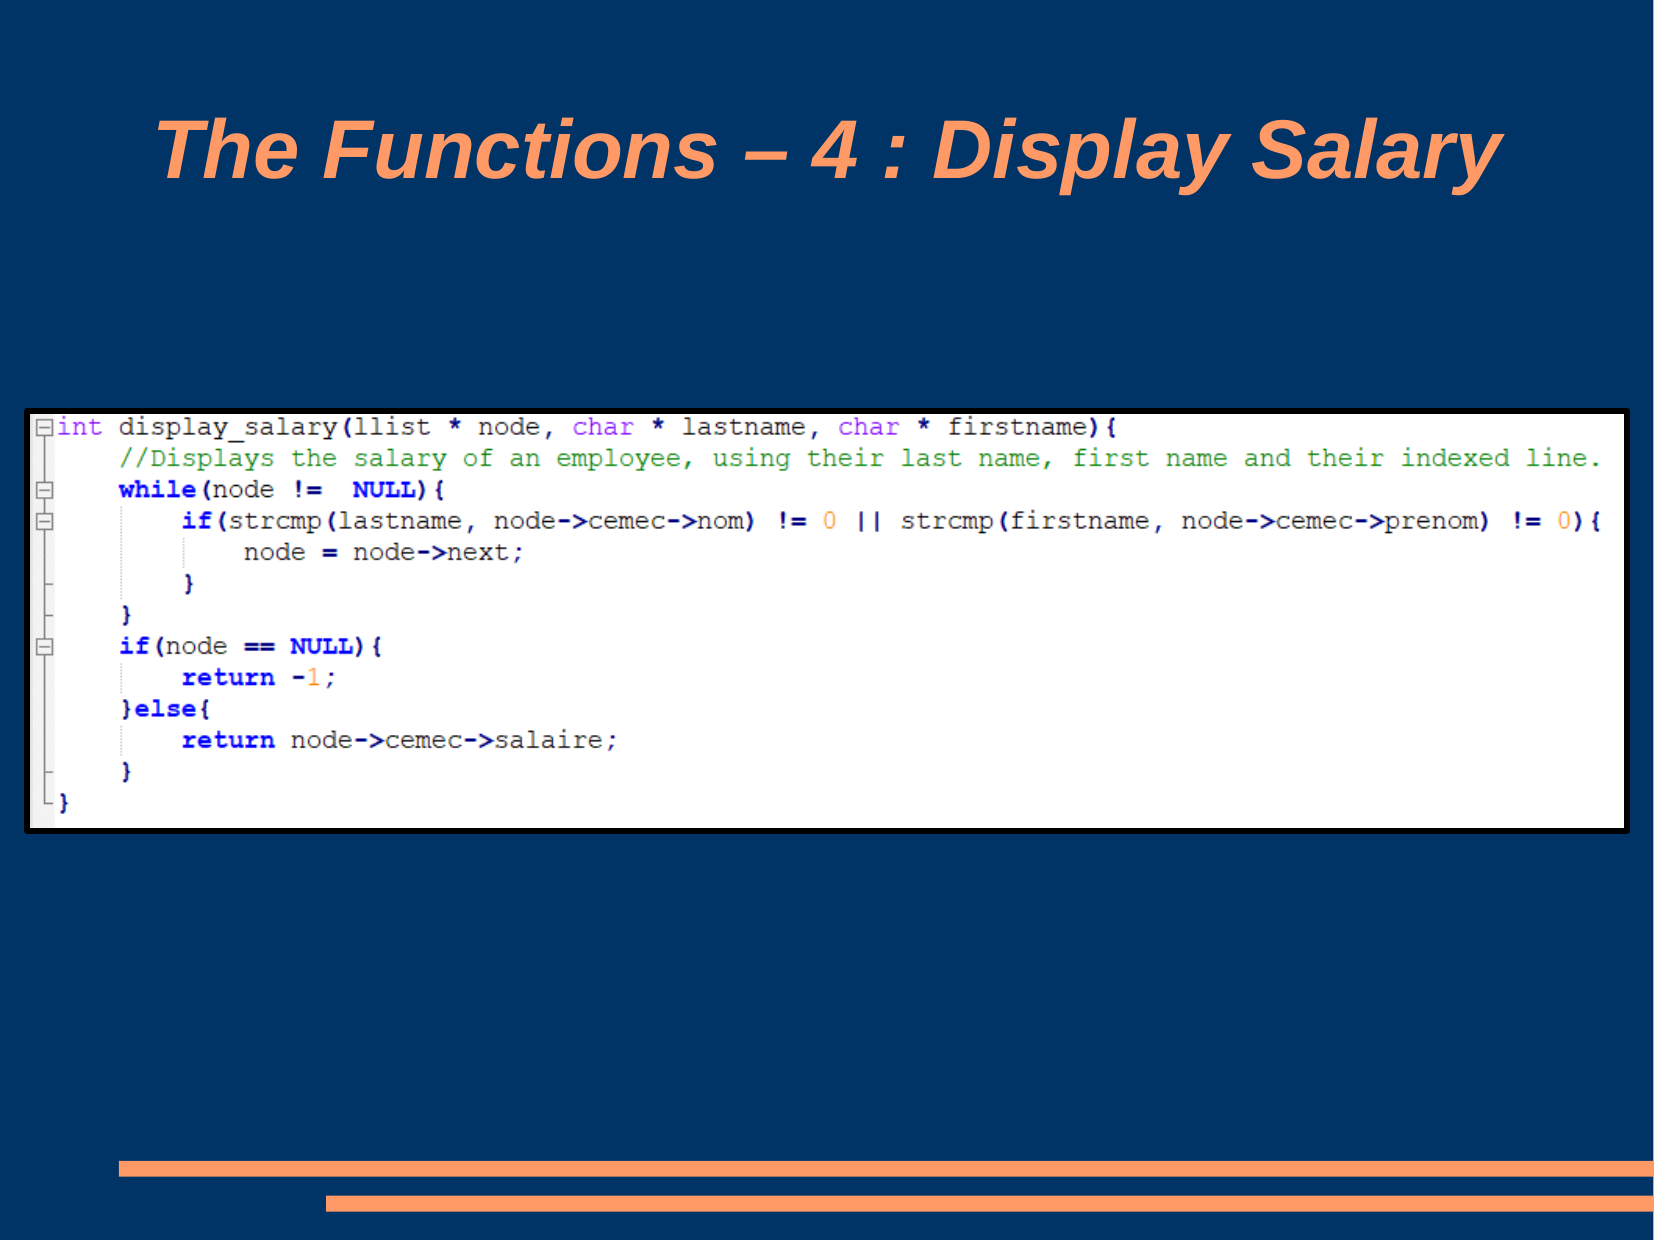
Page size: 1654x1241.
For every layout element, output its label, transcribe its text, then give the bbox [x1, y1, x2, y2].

title The Functions – 4 : Display Salary [121, 46, 1534, 254]
picture [30, 413, 1624, 828]
